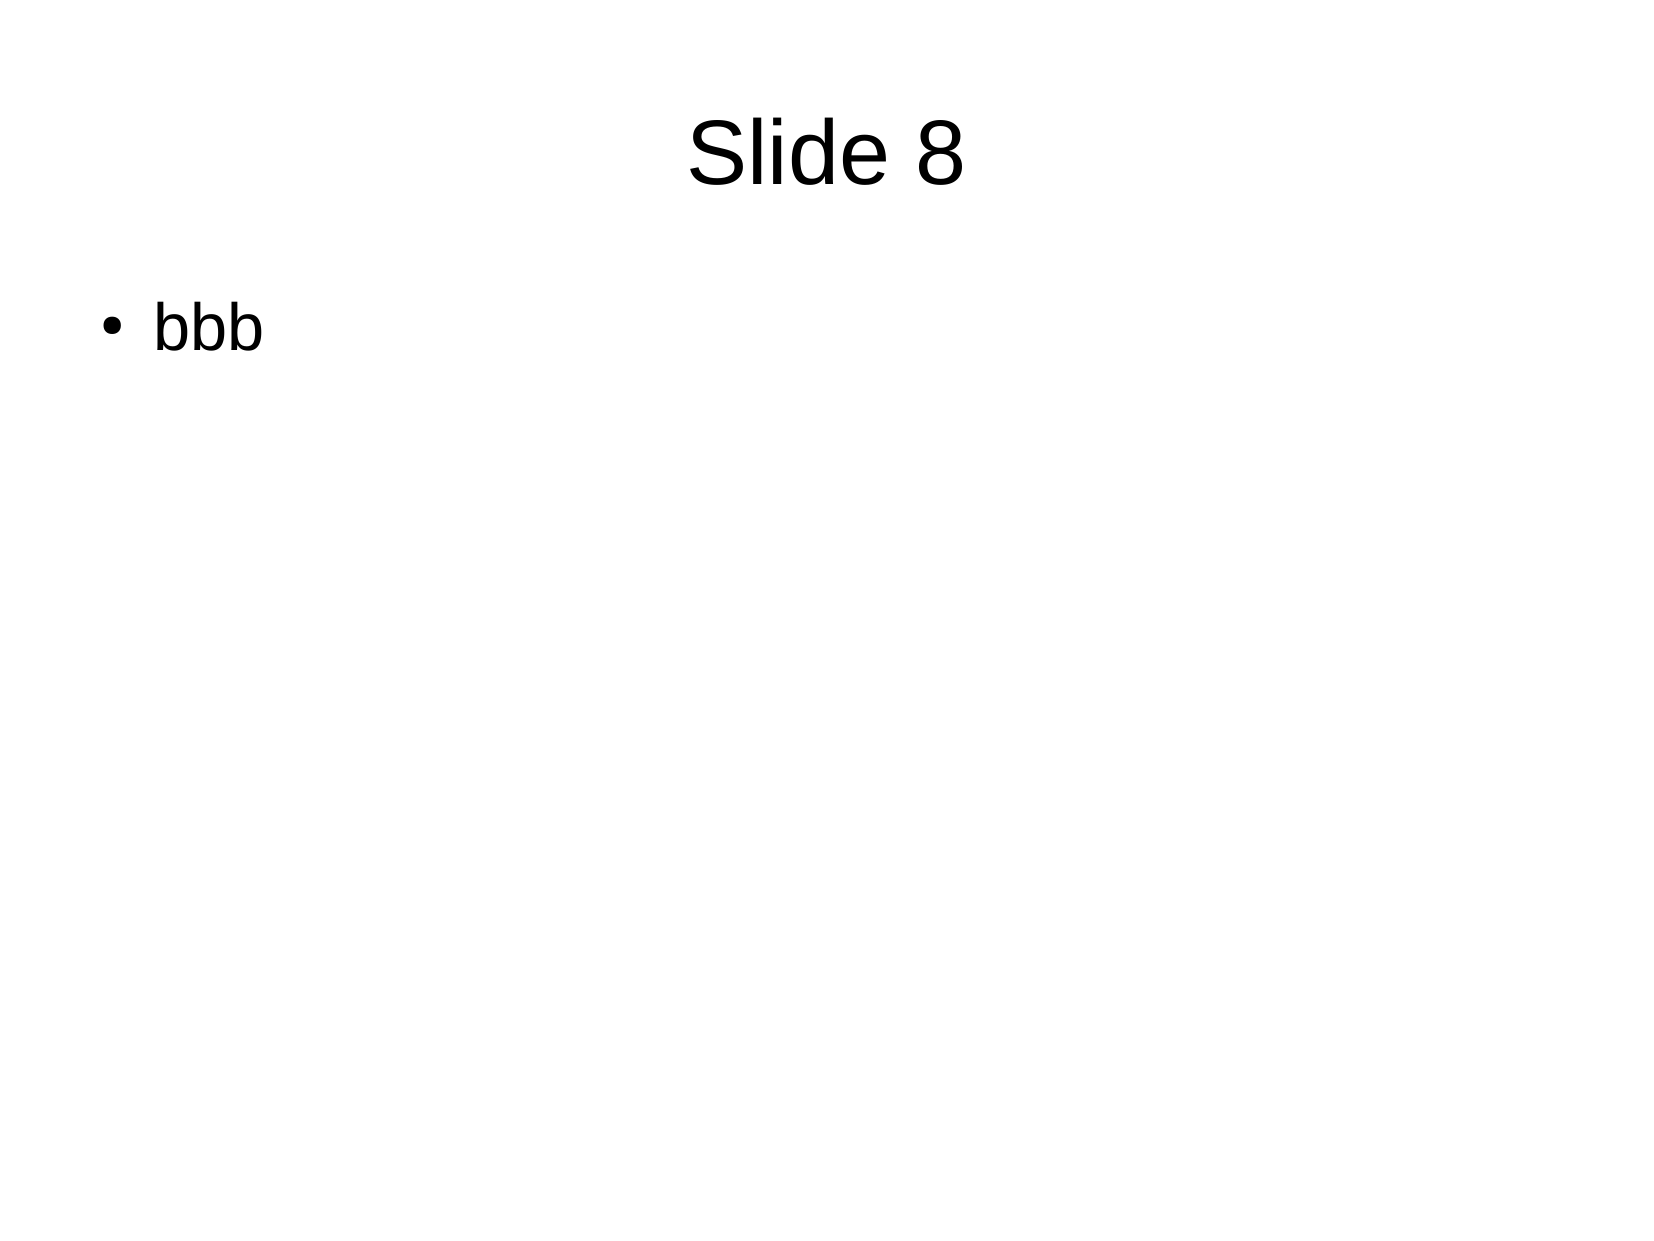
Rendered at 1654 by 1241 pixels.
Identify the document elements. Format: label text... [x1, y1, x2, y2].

list bbb [82, 290, 1571, 1010]
title Slide 8 [82, 49, 1571, 257]
